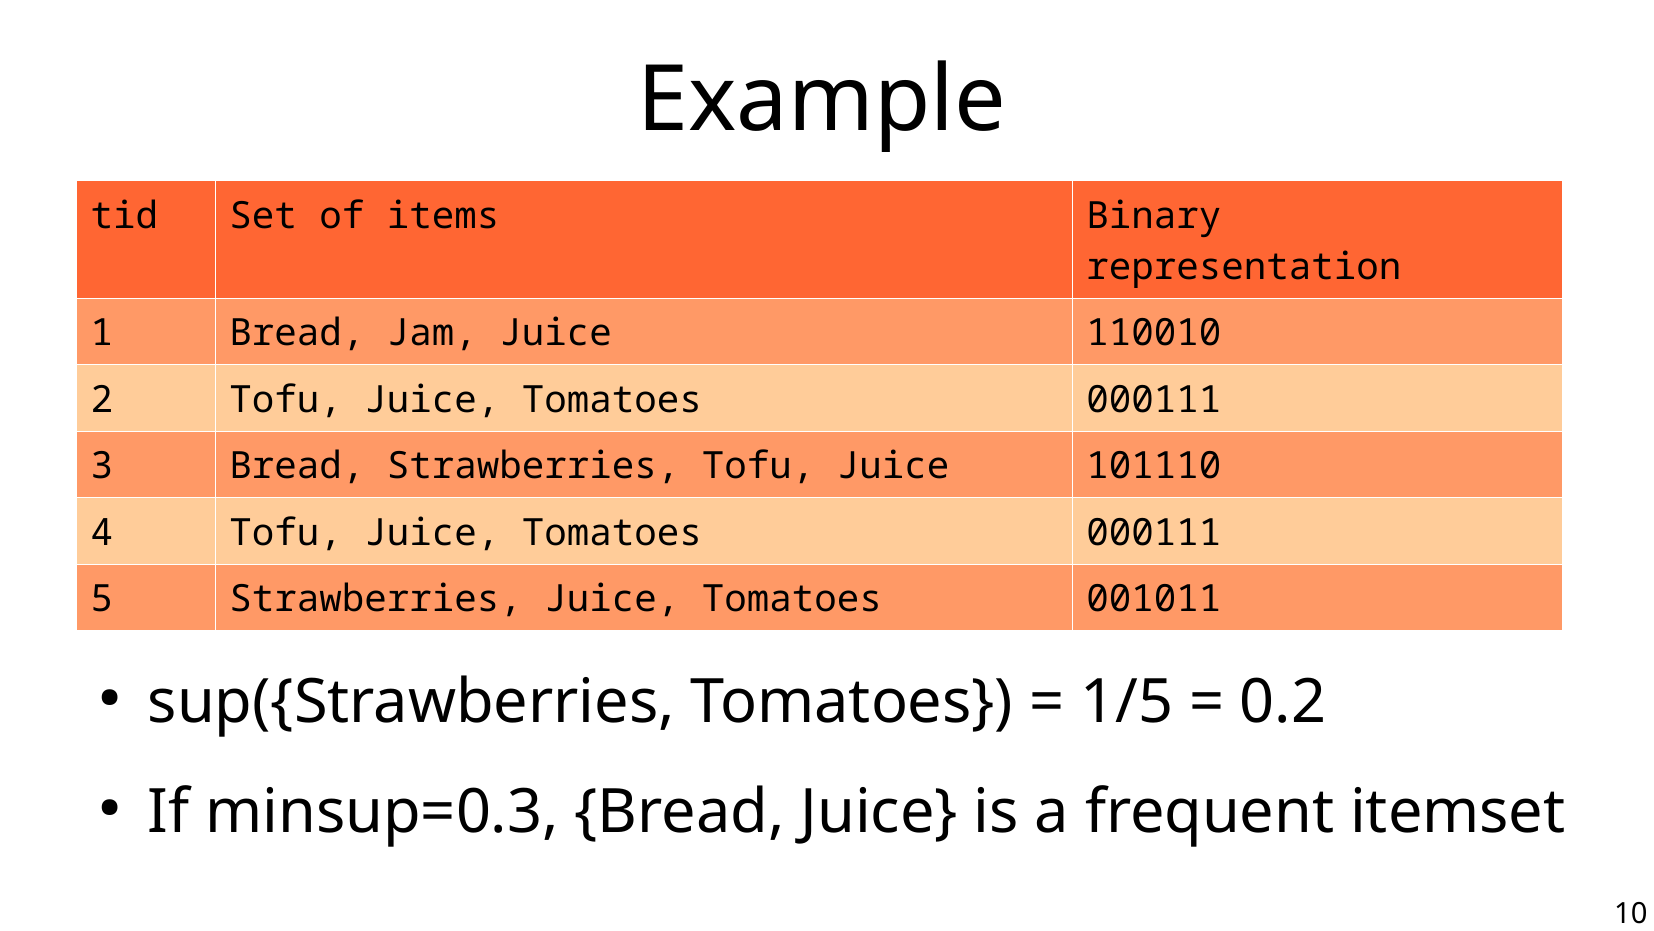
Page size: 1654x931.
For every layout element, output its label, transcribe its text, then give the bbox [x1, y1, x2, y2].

table_cell Bread, Jam, Juice [216, 299, 1072, 364]
table_cell Strawberries, Juice, Tomatoes [216, 565, 1072, 630]
table_cell 1 [77, 299, 215, 364]
table_cell 000111 [1073, 498, 1562, 564]
table_cell Tofu, Juice, Tomatoes [216, 498, 1072, 564]
table_cell 101110 [1073, 432, 1562, 497]
table_cell 5 [77, 565, 215, 630]
table_cell 2 [77, 365, 215, 431]
table_cell 3 [77, 432, 215, 497]
table_cell Tofu, Juice, Tomatoes [216, 365, 1072, 431]
table_cell Bread, Strawberries, Tofu, Juice [216, 432, 1072, 497]
title Example [77, 20, 1567, 170]
table_header Set of items [216, 181, 1072, 298]
table_header tid [77, 181, 215, 298]
table_header Binary representation [1073, 181, 1562, 298]
table_cell 000111 [1073, 365, 1562, 431]
list sup({Bread, Juice}) = 2/5 = 0.4 sup({Strawberries, Tomatoes}) = 1/5 = 0.2 If minsup=0.3, {Bread, Juice} is a frequent itemset [82, 546, 1571, 910]
table_cell 110010 [1073, 299, 1562, 364]
table_cell 4 [77, 498, 215, 564]
table_cell 001011 [1073, 565, 1562, 630]
